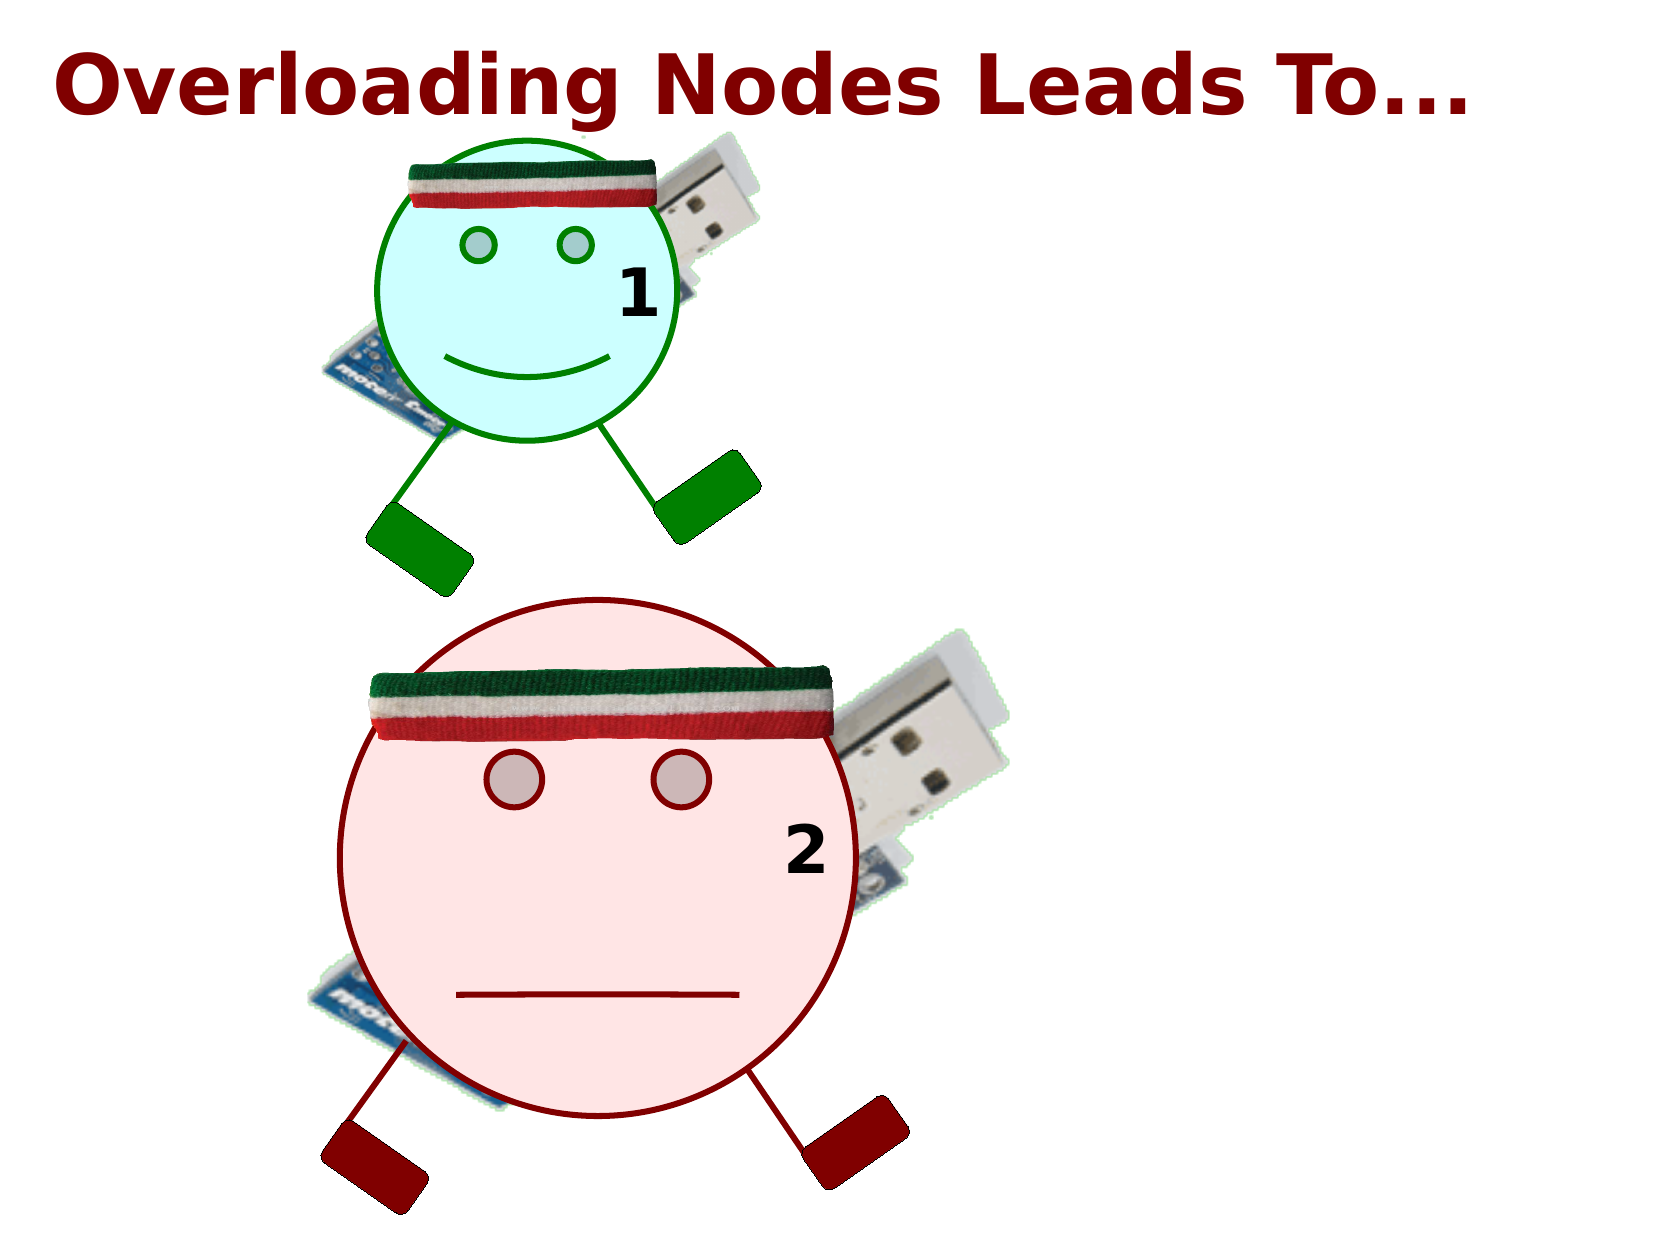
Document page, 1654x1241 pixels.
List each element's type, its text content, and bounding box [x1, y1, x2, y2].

text_box [455, 140, 600, 159]
text_box [320, 1119, 429, 1215]
text_box [377, 200, 678, 441]
text_box [653, 449, 762, 545]
text_box [339, 742, 856, 1117]
text_box [801, 1095, 910, 1190]
picture [306, 626, 1011, 1113]
title Overloading Nodes Leads To... [52, 0, 1654, 173]
text_box 2 [768, 804, 838, 897]
text_box 1 [600, 246, 664, 340]
picture [644, 1071, 772, 1113]
text_box [365, 502, 474, 597]
picture [321, 159, 761, 444]
text_box [426, 599, 770, 665]
